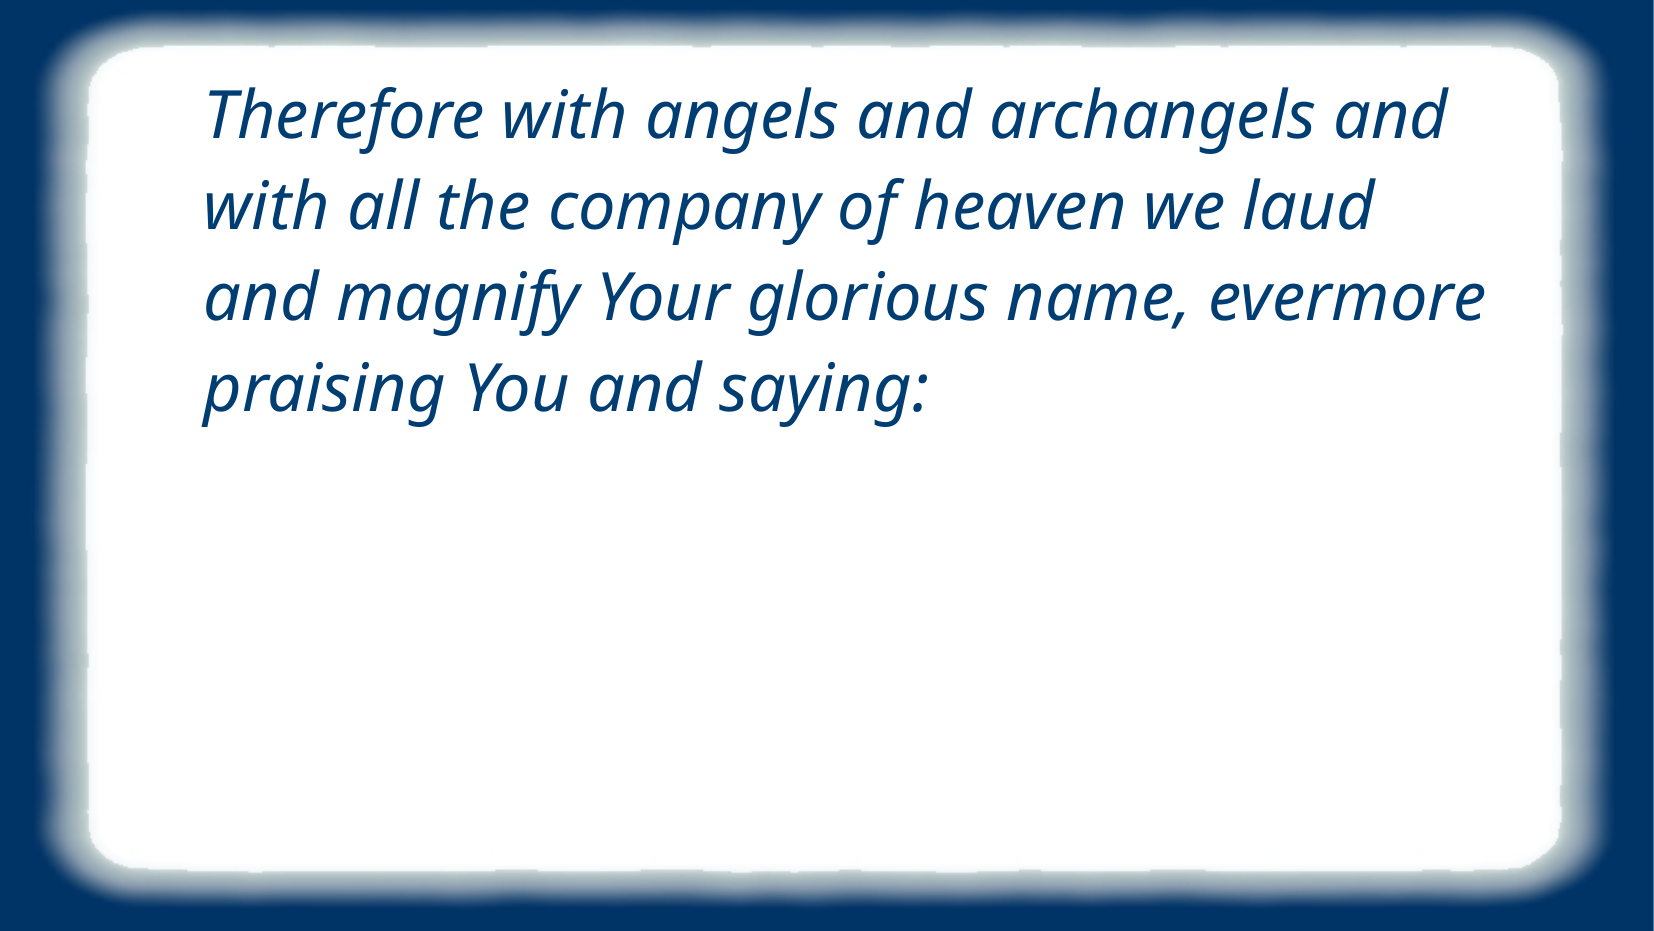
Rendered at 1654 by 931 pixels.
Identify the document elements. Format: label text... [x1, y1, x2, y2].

picture [0, 0, 1654, 931]
text_box Therefore with angels and archangels and with all the company of heaven we laud and magnify Your glorious name, evermore praising You and saying: [120, 60, 1546, 430]
